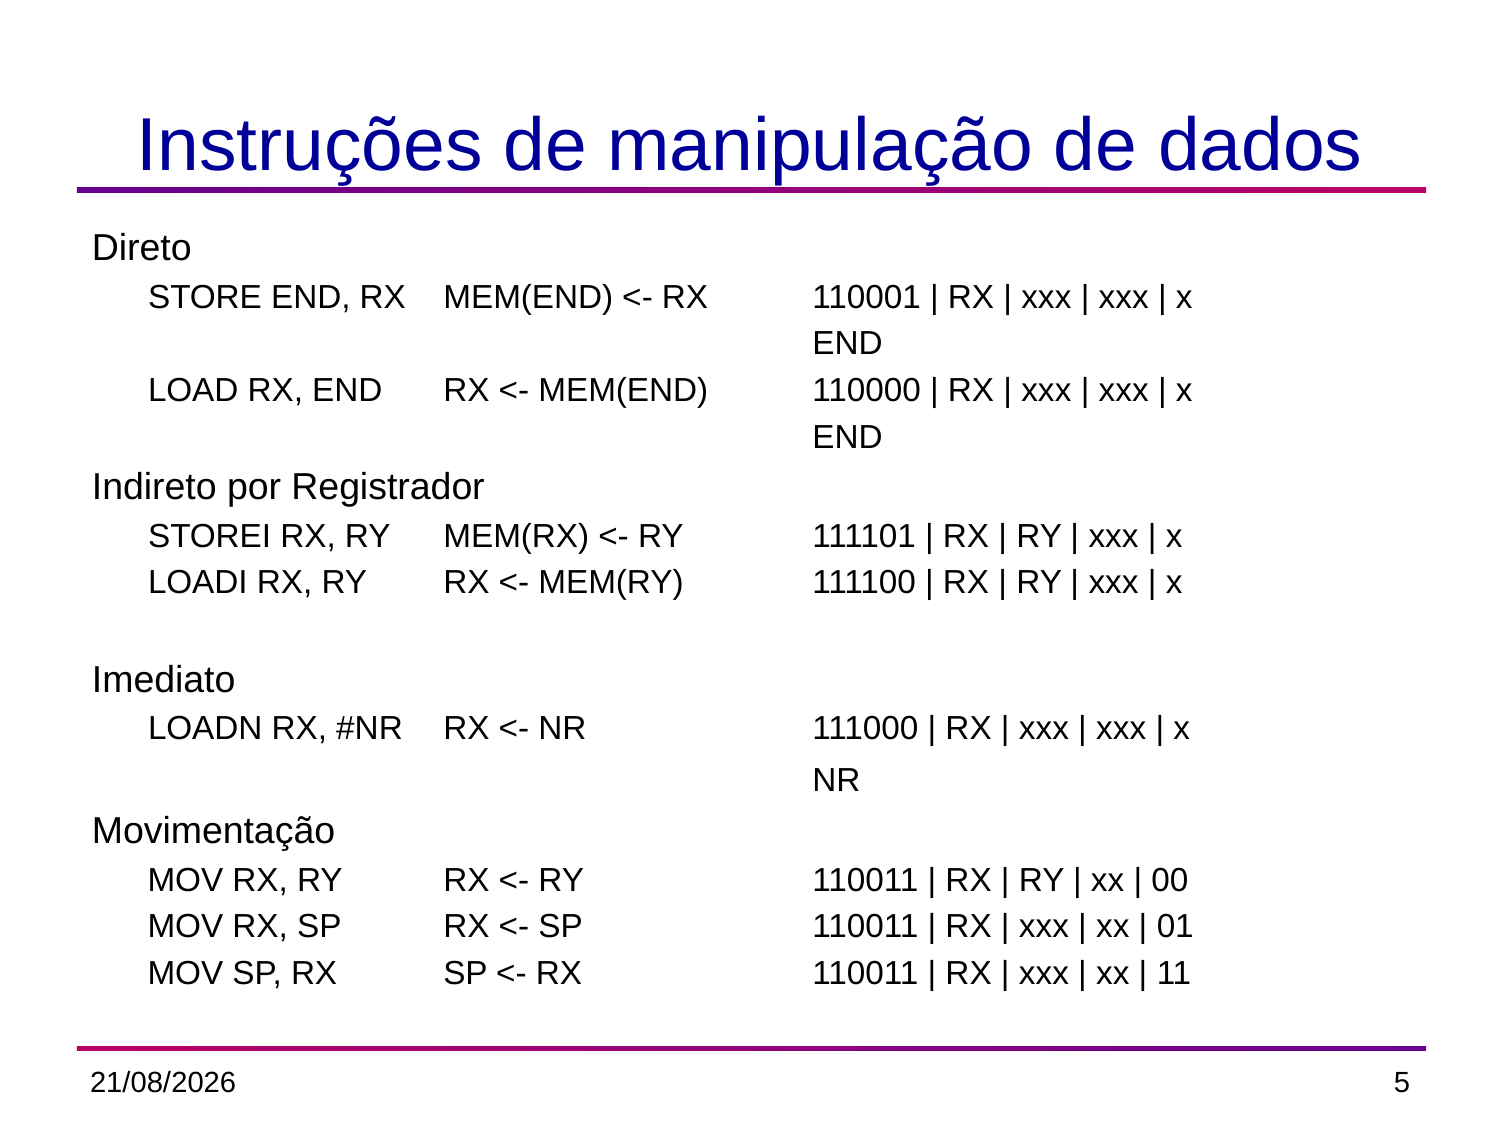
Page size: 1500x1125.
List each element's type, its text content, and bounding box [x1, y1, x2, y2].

slide_number <number> [1074, 1055, 1425, 1125]
title Instruções de manipulação de dados [76, 74, 1424, 193]
list Direto STORE END, RX MEM(END) <- RX 110001 | RX | xxx | xxx | x END LOAD RX, END RX <- MEM(END) 110000 | RX | xxx | xxx | x END Indireto por Registrador STOREI RX, RY MEM(RX) <- RY 111101 | RX | RY | xxx | x LOADI RX, RY RX <- MEM(RY) 111100 | RX | RY | xxx | x Imediato LOADN RX, #NR RX <- NR 111000 | RX | xxx | xxx | x NR Movimentação MOV RX, RY RX <- RY 110011 | RX | RY | xx | 00 MOV RX, SP RX <- SP 110011 | RX | xxx | xx | 01 MOV SP, RX SP <- RX 110011 | RX | xxx | xx | 11 [76, 215, 1427, 1019]
slide_number 15/12/2023 [75, 1055, 425, 1125]
